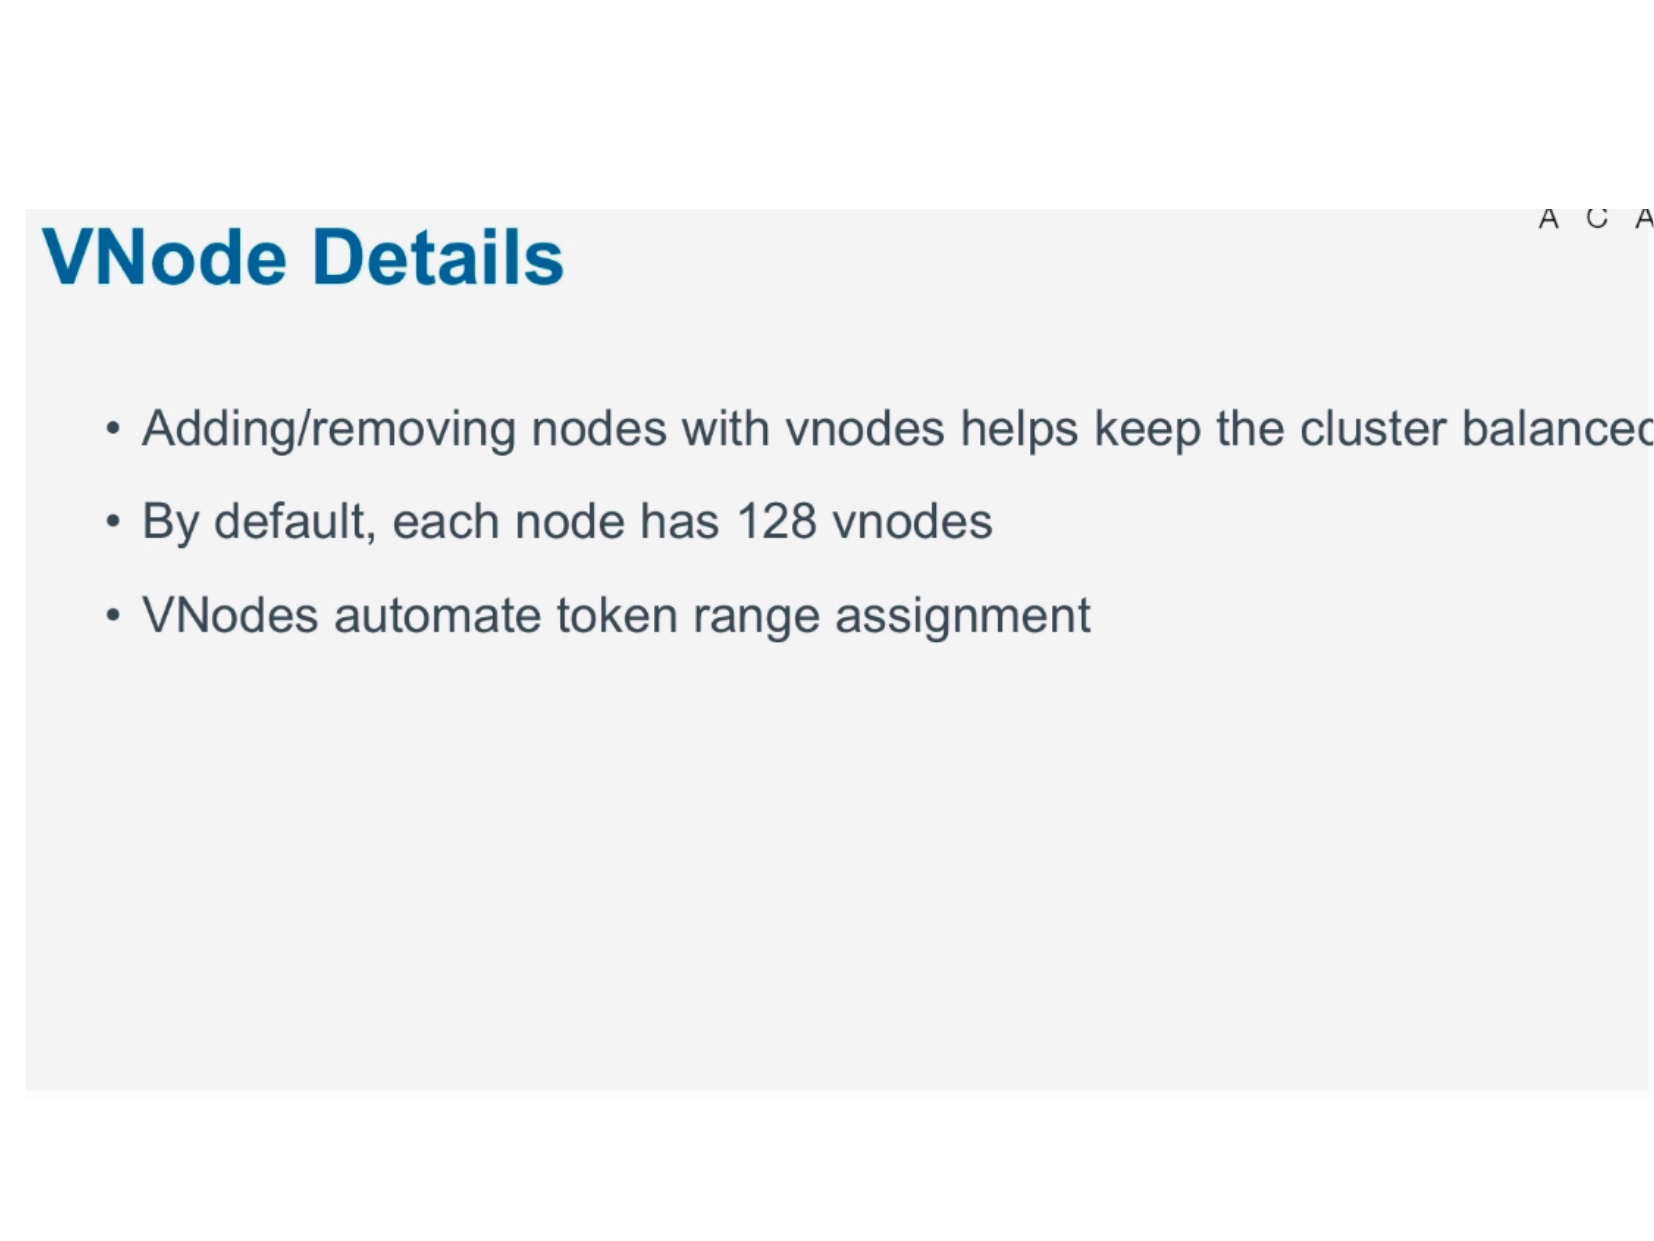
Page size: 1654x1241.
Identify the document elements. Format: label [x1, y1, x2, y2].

picture [26, 209, 1654, 1098]
